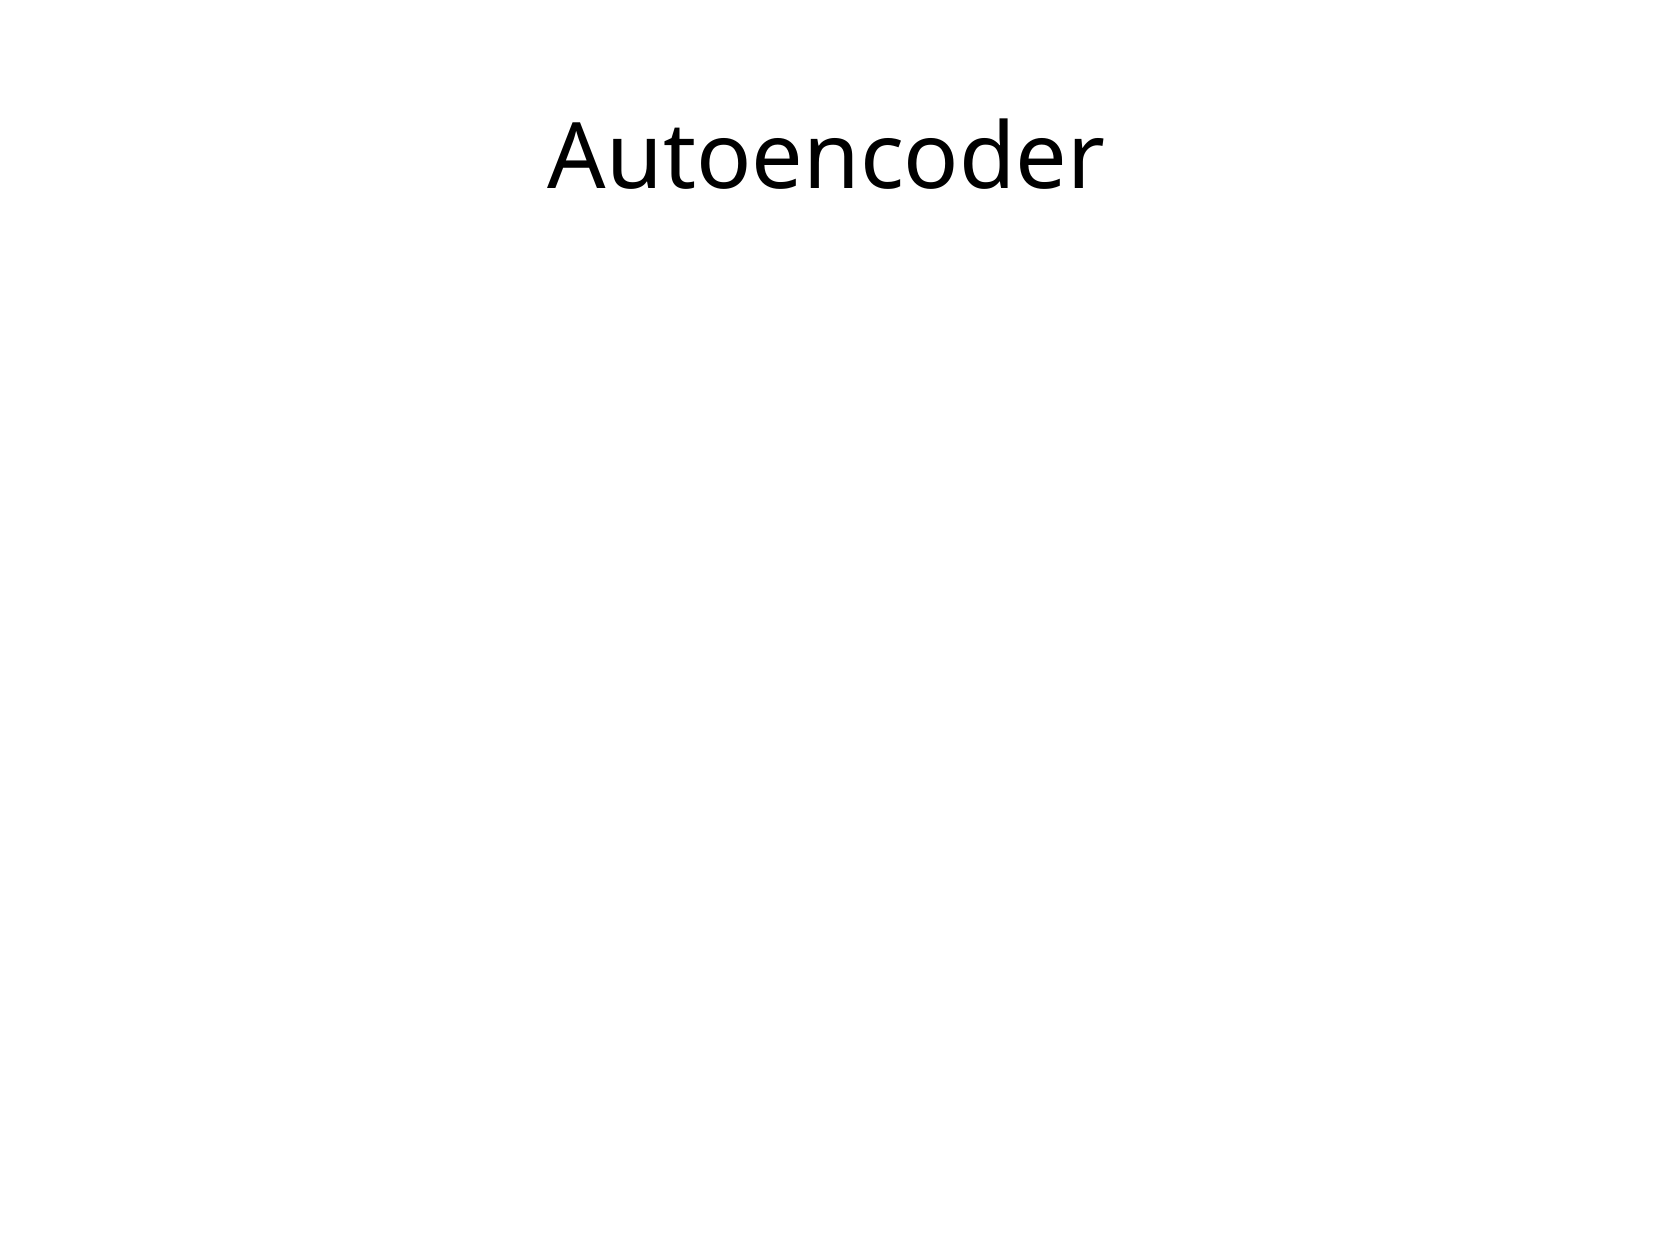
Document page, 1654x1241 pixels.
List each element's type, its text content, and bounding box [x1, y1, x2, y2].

title Autoencoder [82, 49, 1571, 257]
